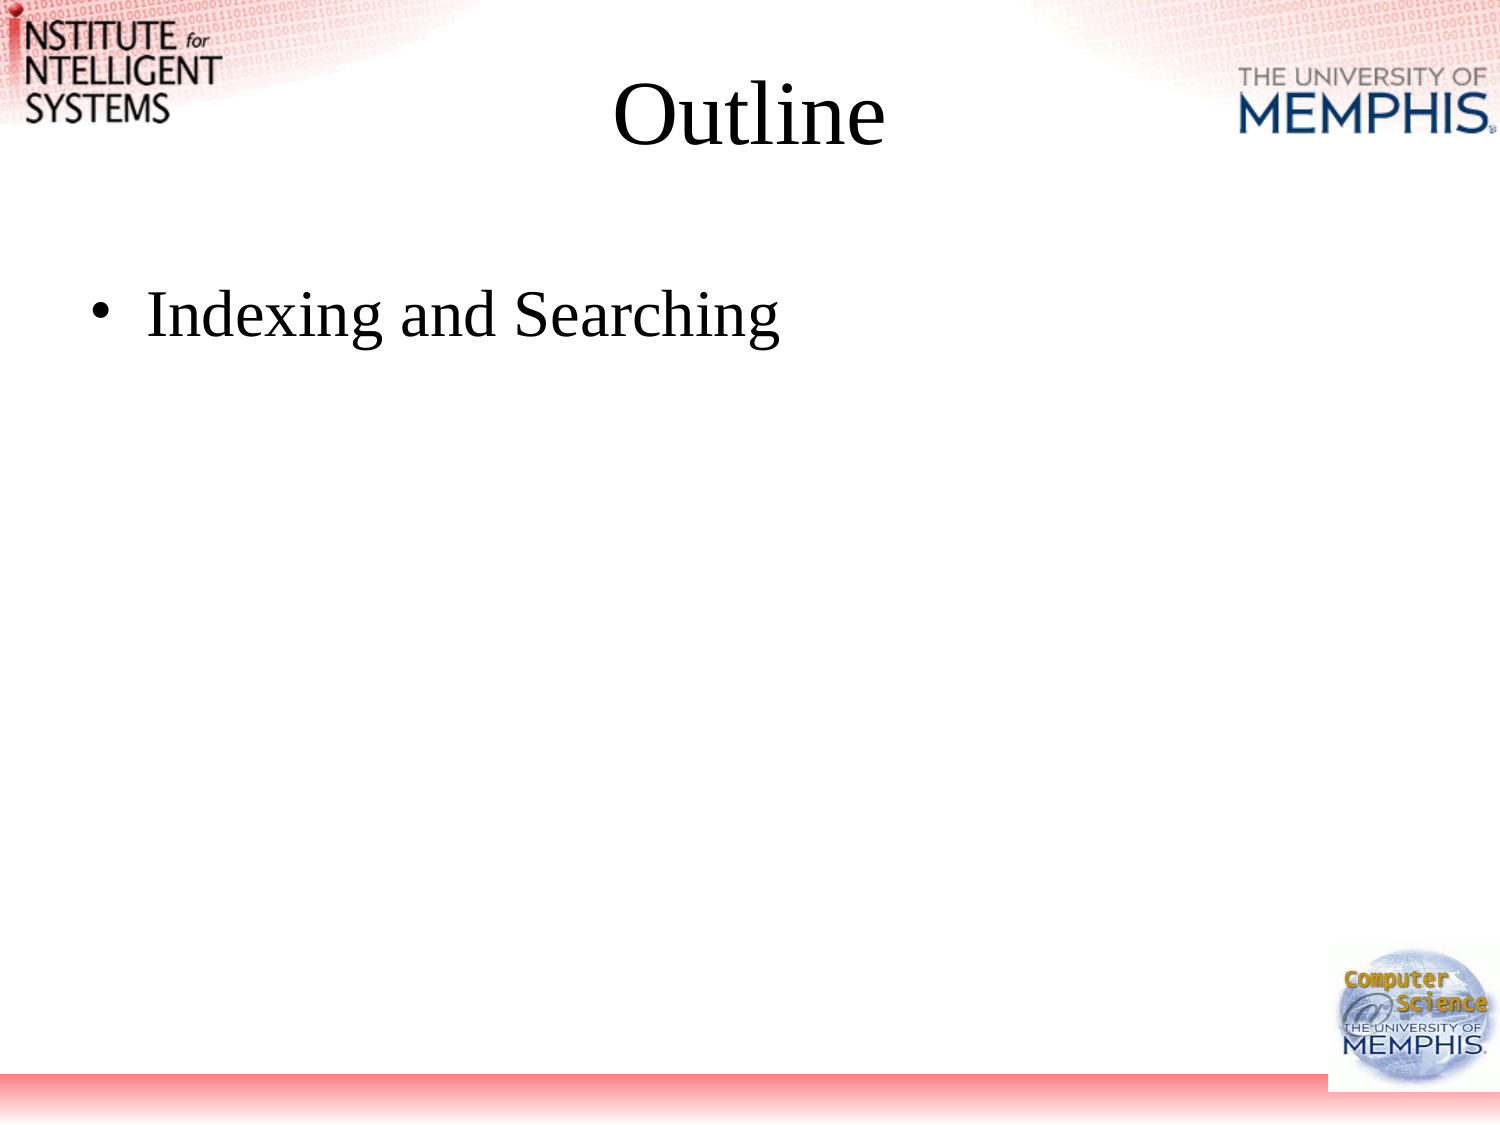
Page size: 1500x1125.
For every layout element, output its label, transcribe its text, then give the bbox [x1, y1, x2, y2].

picture [0, 0, 501, 132]
title Outline [75, 45, 1426, 233]
picture [1012, 0, 1500, 141]
picture [1328, 941, 1500, 1092]
list Indexing and Searching [75, 262, 1426, 1006]
